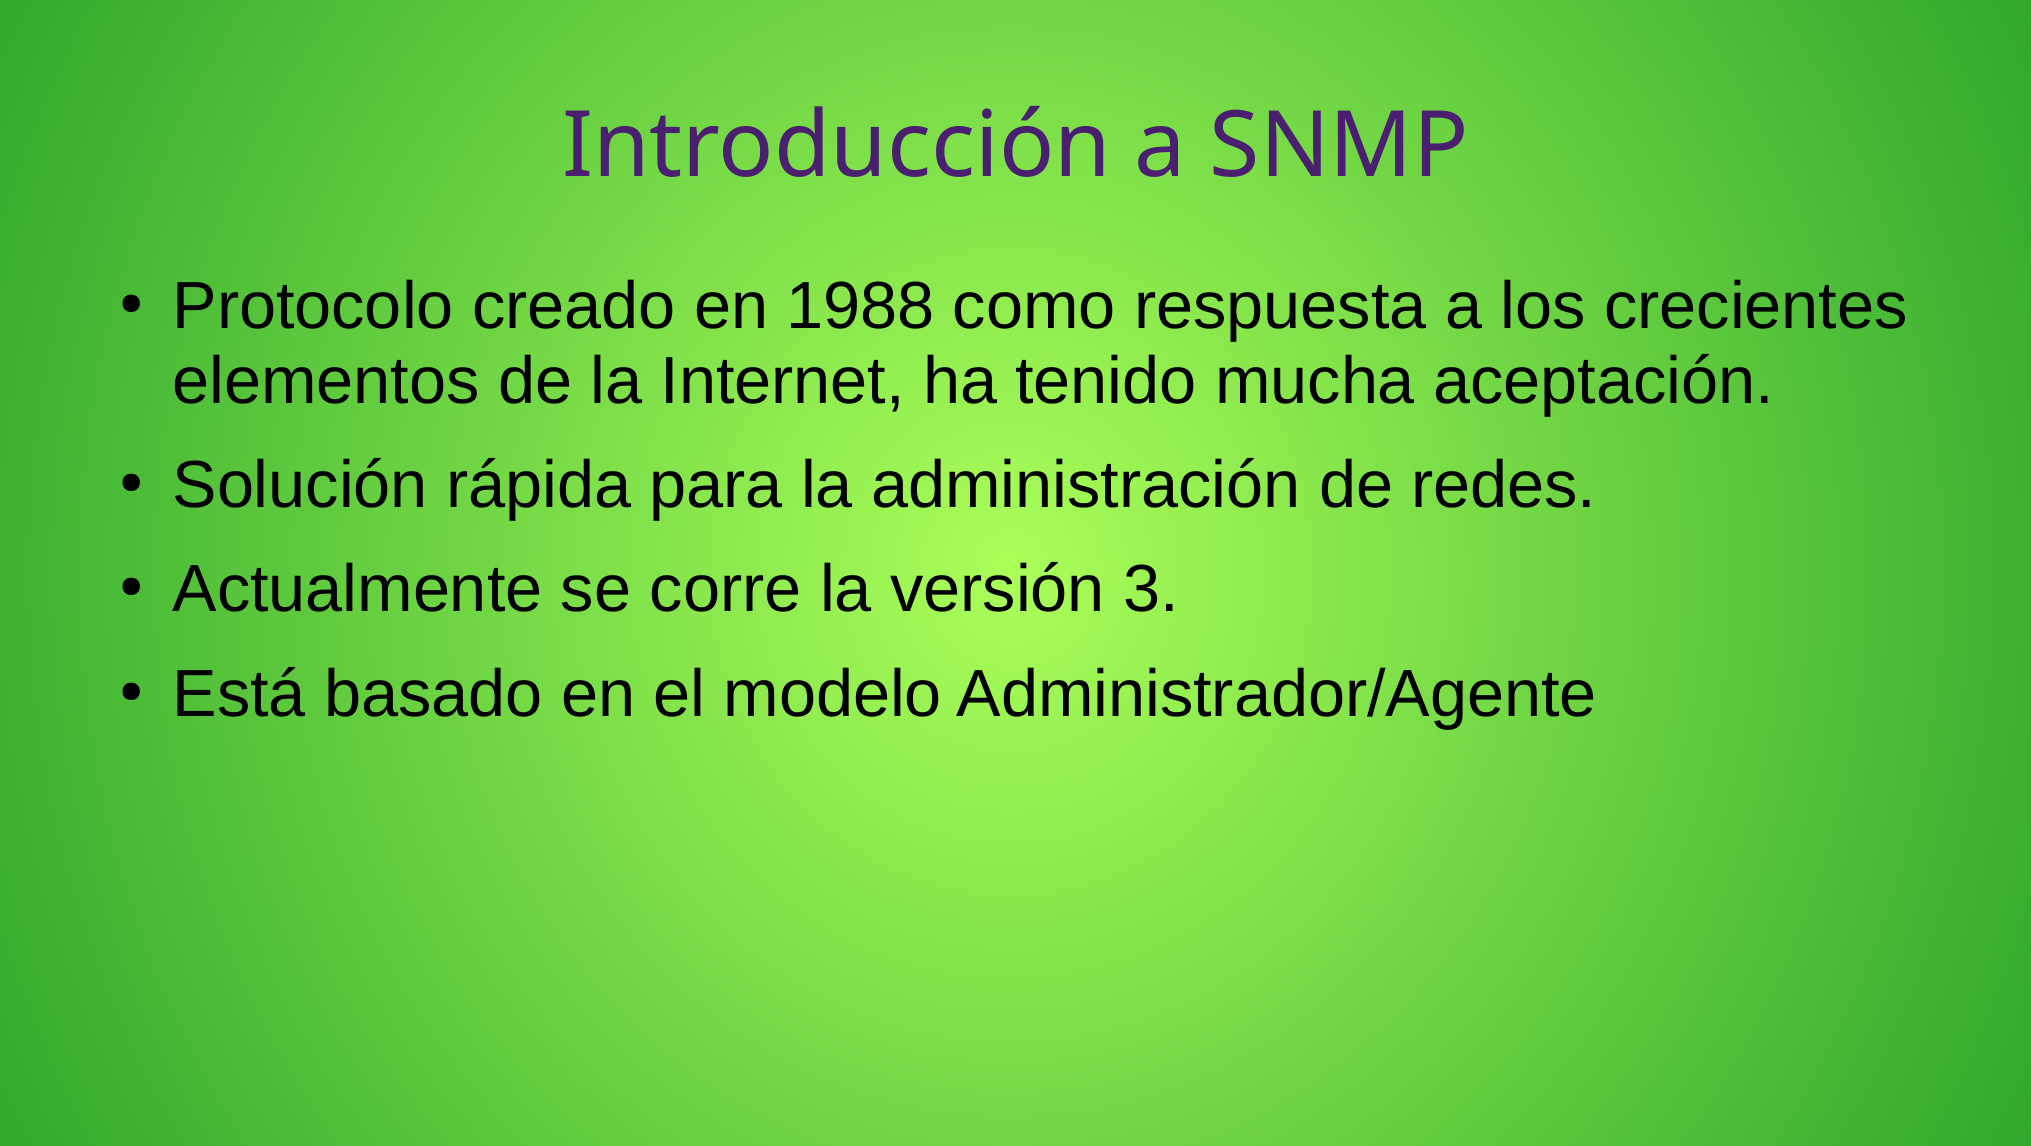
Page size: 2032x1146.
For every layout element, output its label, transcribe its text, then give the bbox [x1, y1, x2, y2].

title Introducción a SNMP [101, 45, 1930, 237]
list Protocolo creado en 1988 como respuesta a los crecientes elementos de la Internet, ha tenido mucha aceptación. Solución rápida para la administración de redes. Actualmente se corre la versión 3. Está basado en el modelo Administrador/Agente [101, 268, 1930, 1025]
picture [0, 0, 2032, 1146]
